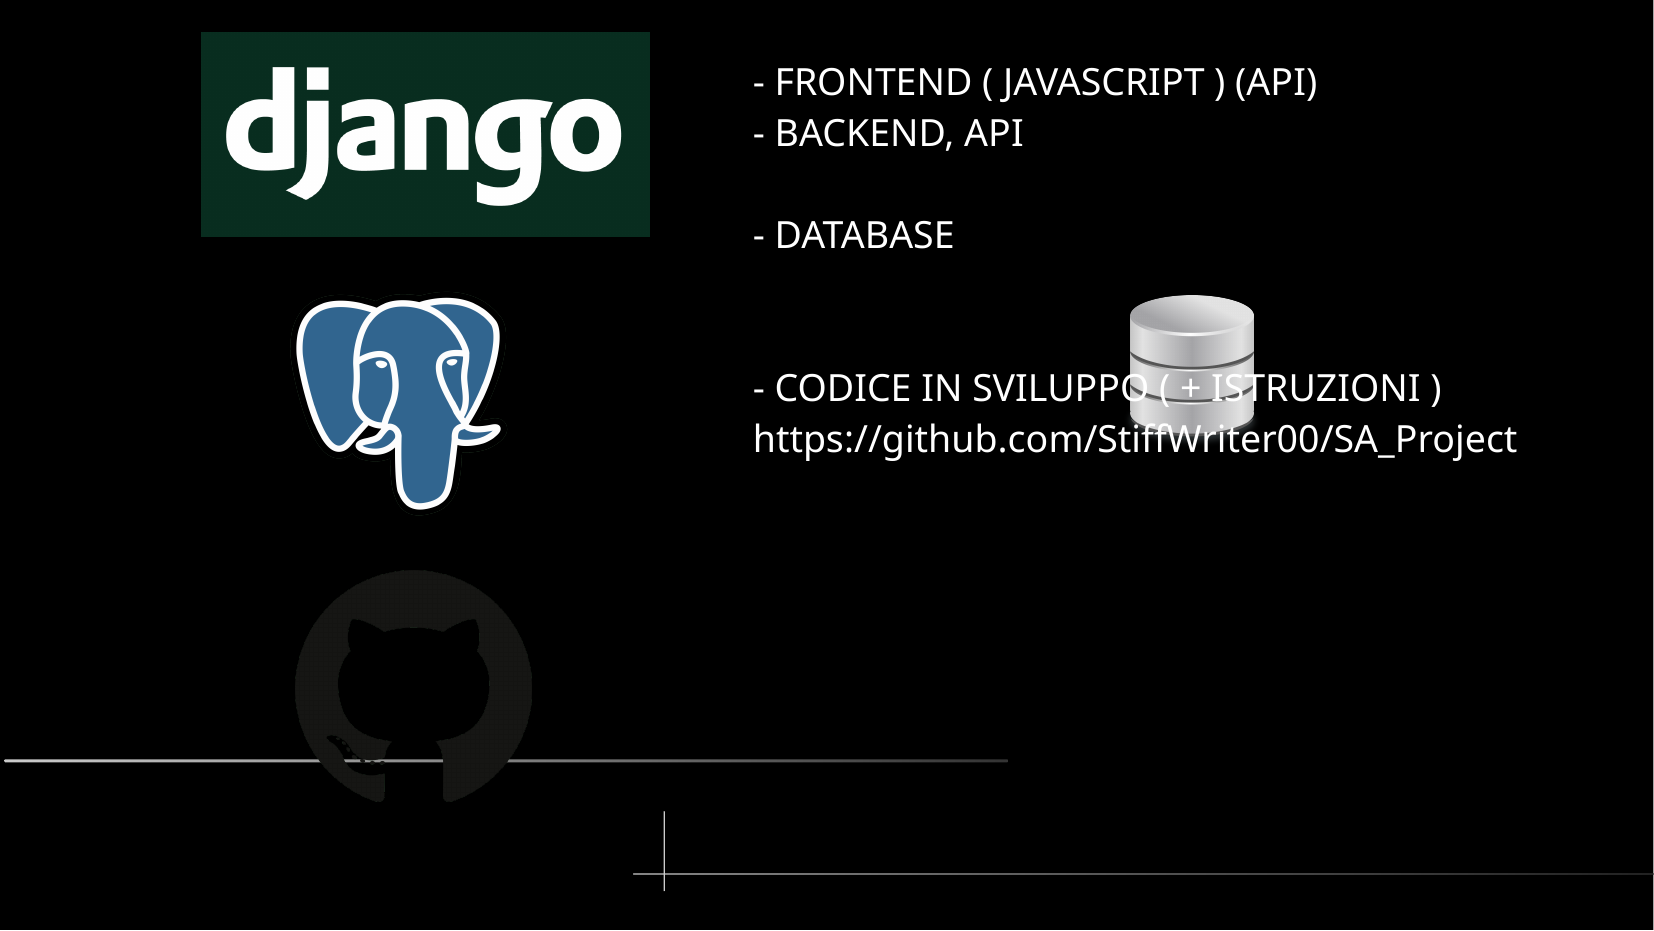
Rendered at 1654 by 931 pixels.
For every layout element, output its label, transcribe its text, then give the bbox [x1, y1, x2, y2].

picture [147, 32, 650, 802]
text_box - FRONTEND ( JAVASCRIPT ) (API) - BACKEND, API - DATABASE - CODICE IN SVILUPPO ( + ISTRUZIONI ) https://github.com/StiffWriter00/SA_Project [738, 47, 1654, 813]
